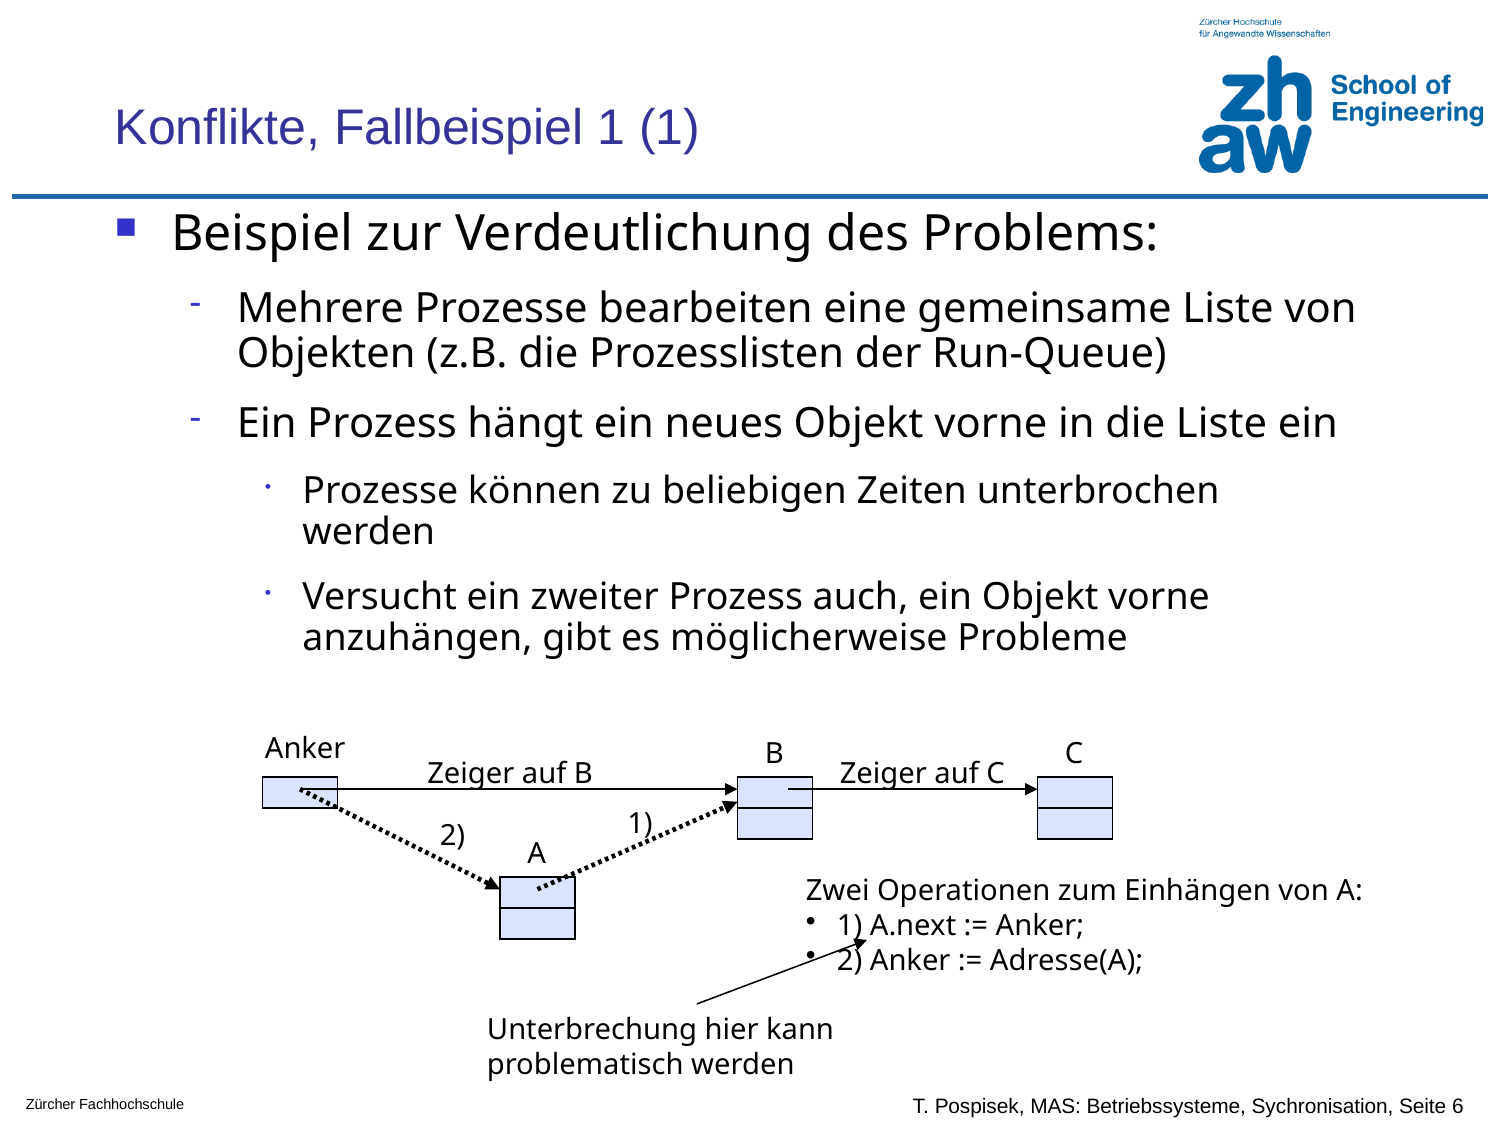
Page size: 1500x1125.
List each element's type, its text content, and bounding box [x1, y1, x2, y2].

text_box Unterbrechung hier kann problematisch werden [472, 1002, 857, 1088]
list Beispiel zur Verdeutlichung des Problems: Mehrere Prozesse bearbeiten eine gemeinsame Liste von Objekten (z.B. die Prozesslisten der Run-Queue) Ein Prozess hängt ein neues Objekt vorne in die Liste ein Prozesse können zu beliebigen Zeiten unterbrochen werden Versucht ein zweiter Prozess auch, ein Objekt vorne anzuhängen, gibt es möglicherweise Probleme [99, 200, 1375, 610]
text_box Zwei Operationen zum Einhängen von A: 1) A.next := Anker; 2) Anker := Adresse(A); [790, 864, 1441, 1019]
text_box 1) [612, 796, 675, 847]
text_box [1037, 776, 1113, 840]
picture [1199, 19, 1483, 173]
text_box 2) [424, 808, 488, 859]
text_box Zeiger auf B [412, 746, 625, 797]
text_box [499, 876, 575, 940]
text_box Anker [249, 721, 375, 772]
text_box B [750, 726, 788, 777]
text_box C [1050, 726, 1088, 777]
text_box A [512, 826, 563, 877]
text_box [737, 776, 813, 840]
text_box [262, 776, 338, 808]
title Konflikte, Fallbeispiel 1 (1) [99, 50, 1379, 163]
text_box Zeiger auf C [824, 746, 1038, 797]
